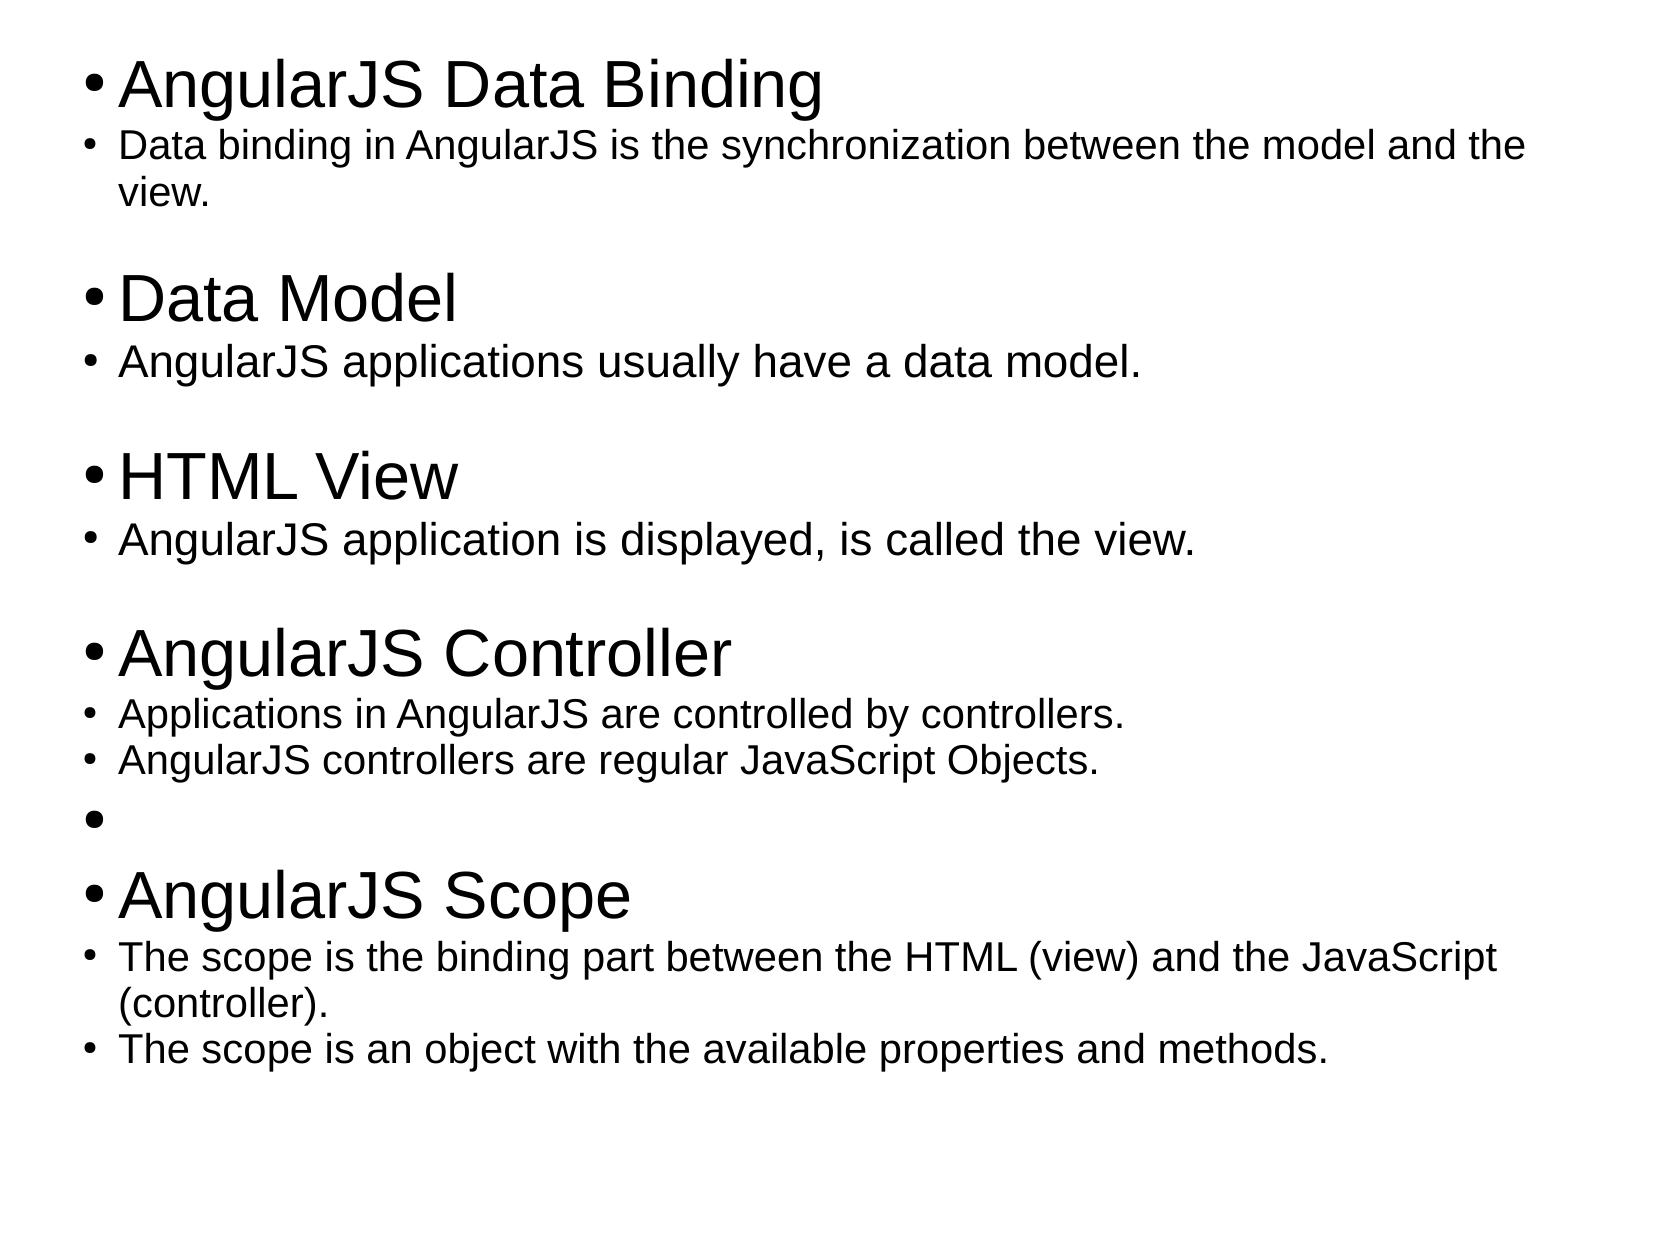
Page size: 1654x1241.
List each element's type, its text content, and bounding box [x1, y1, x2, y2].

subtitle AngularJS Data Binding Data binding in AngularJS is the synchronization between the model and the view. Data Model AngularJS applications usually have a data model. HTML View AngularJS application is displayed, is called the view. AngularJS Controller Applications in AngularJS are controlled by controllers. AngularJS controllers are regular JavaScript Objects. AngularJS Scope The scope is the binding part between the HTML (view) and the JavaScript (controller). The scope is an object with the available properties and methods. [82, 47, 1571, 1235]
